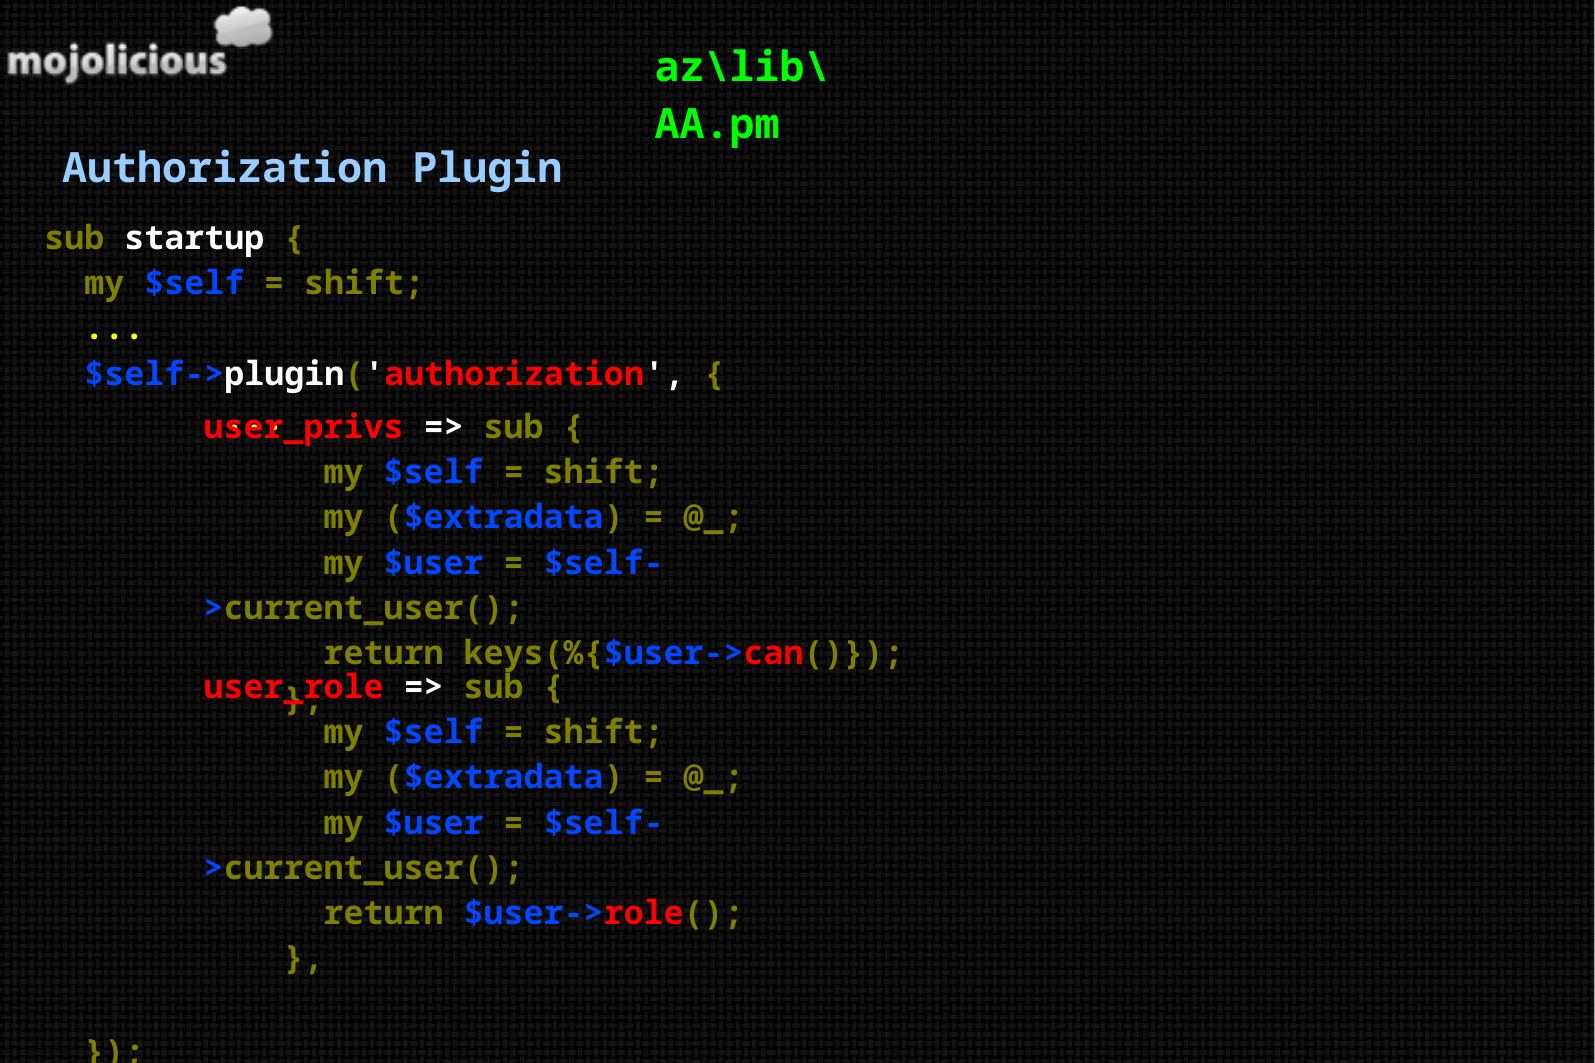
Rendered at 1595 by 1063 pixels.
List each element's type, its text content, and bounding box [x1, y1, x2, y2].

text_box sub startup { my $self = shift; ... $self->plugin('authorization', { ... }); ... [29, 206, 1334, 1063]
text_box user_role => sub { my $self = shift; my ($extradata) = @_; my $user = $self->current_user(); return $user->role(); }, [188, 655, 931, 942]
text_box user_privs => sub { my $self = shift; my ($extradata) = @_; my $user = $self->current_user(); return keys(%{$user->can()}); }, [188, 395, 931, 643]
text_box az\lib\AA.pm [639, 29, 955, 94]
text_box Authorization Plugin [47, 129, 650, 194]
picture [0, 0, 1595, 1063]
